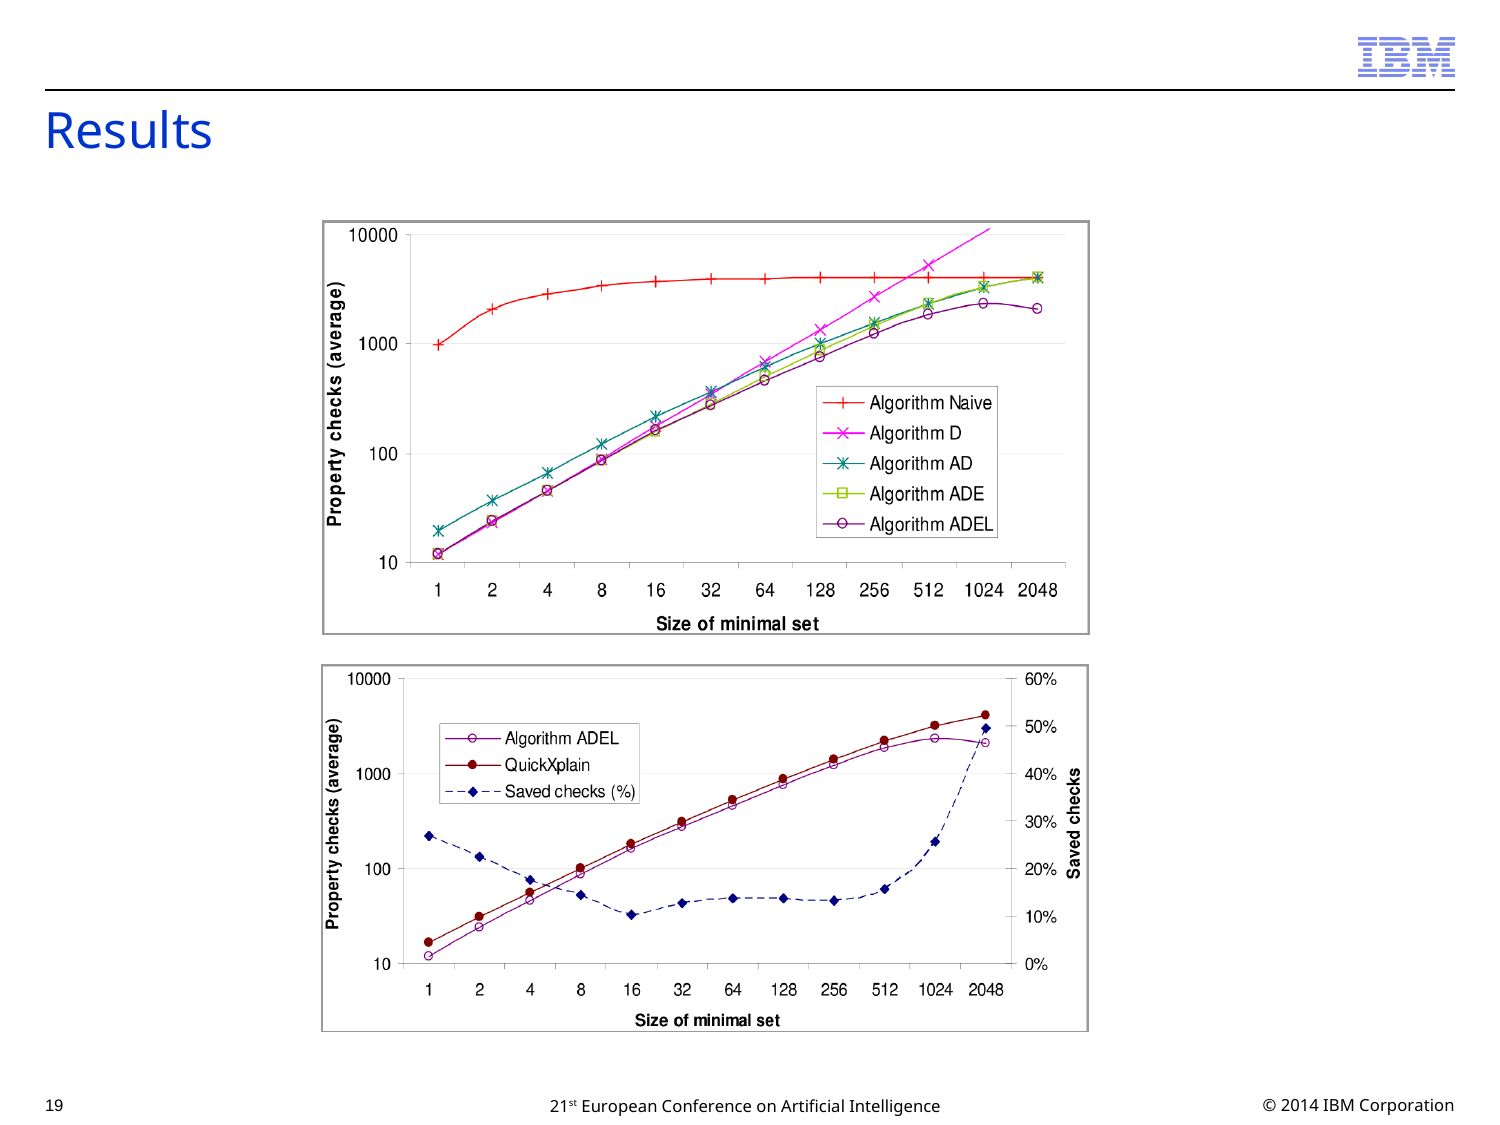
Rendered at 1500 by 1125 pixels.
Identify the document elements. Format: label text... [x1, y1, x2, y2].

picture [1358, 37, 1455, 77]
picture [322, 220, 1090, 635]
picture [321, 664, 1089, 1032]
title Results [29, 97, 1500, 203]
